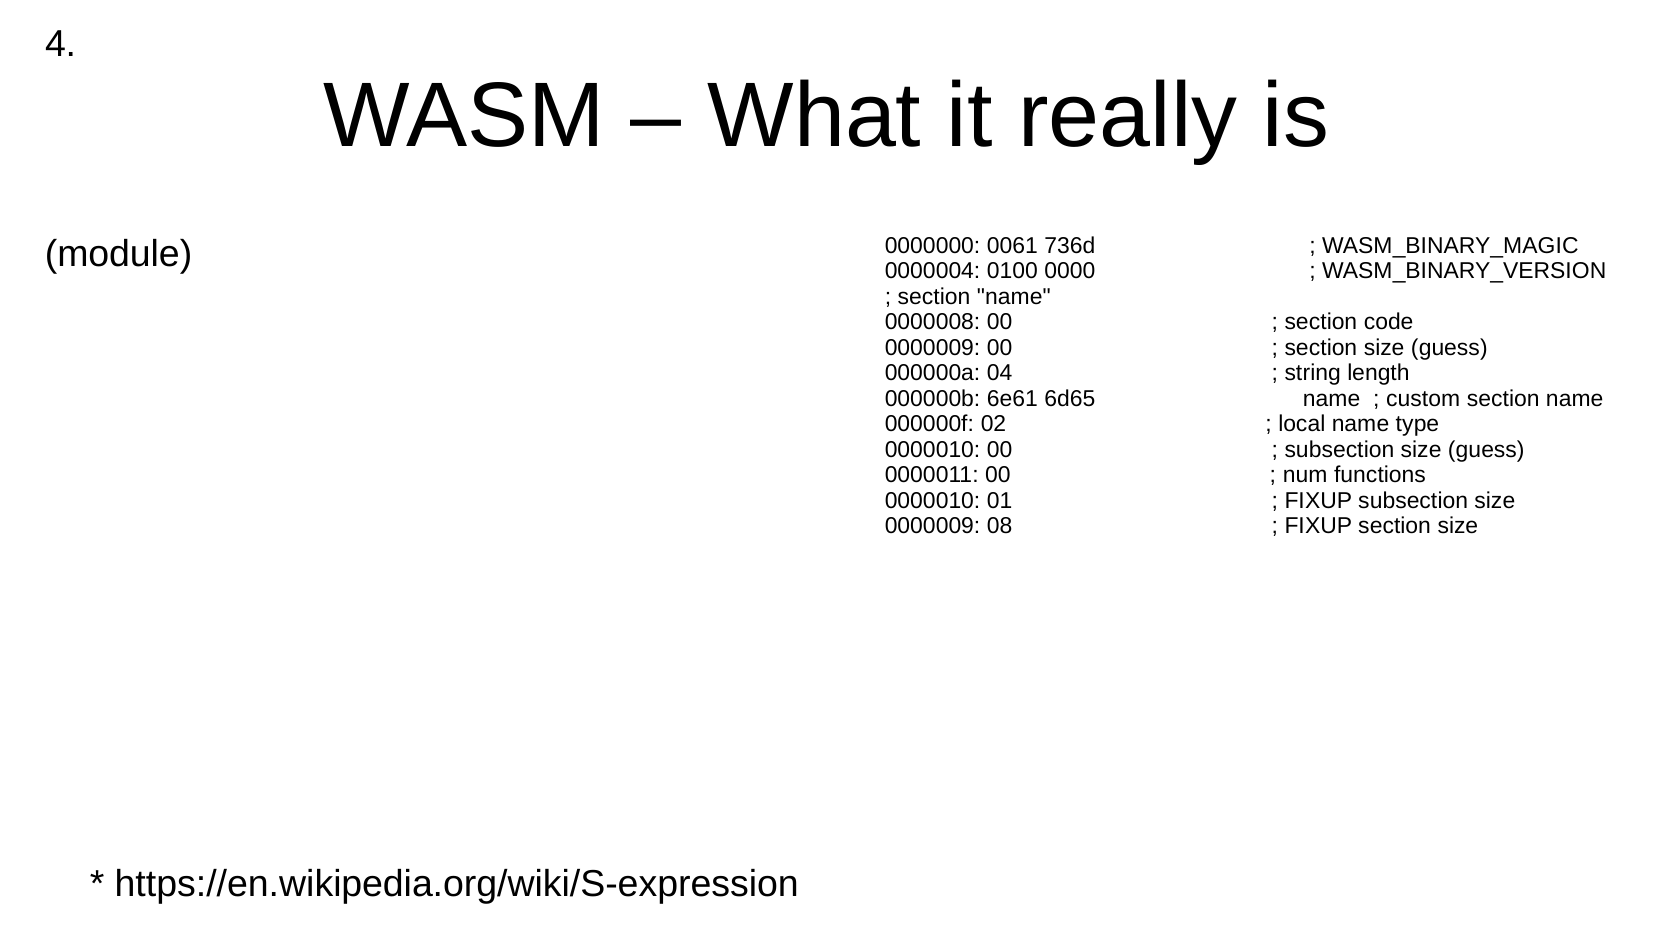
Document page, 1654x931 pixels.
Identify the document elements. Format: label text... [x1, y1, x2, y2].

text_box * https://en.wikipedia.org/wiki/S-expression [75, 855, 916, 931]
text_box 0000000: 0061 736d ; WASM_BINARY_MAGIC 0000004: 0100 0000 ; WASM_BINARY_VERSION ; section "name" 0000008: 00 ; section code 0000009: 00 ; section size (guess) 000000a: 04 ; string length 000000b: 6e61 6d65 name ; custom section name 000000f: 02 ; local name type 0000010: 00 ; subsection size (guess) 0000011: 00 ; num functions 0000010: 01 ; FIXUP subsection size 0000009: 08 ; FIXUP section size [870, 225, 1636, 556]
text_box (module) [30, 225, 796, 826]
title WASM – What it really is [82, 37, 1571, 193]
text_box 4. [30, 15, 92, 72]
